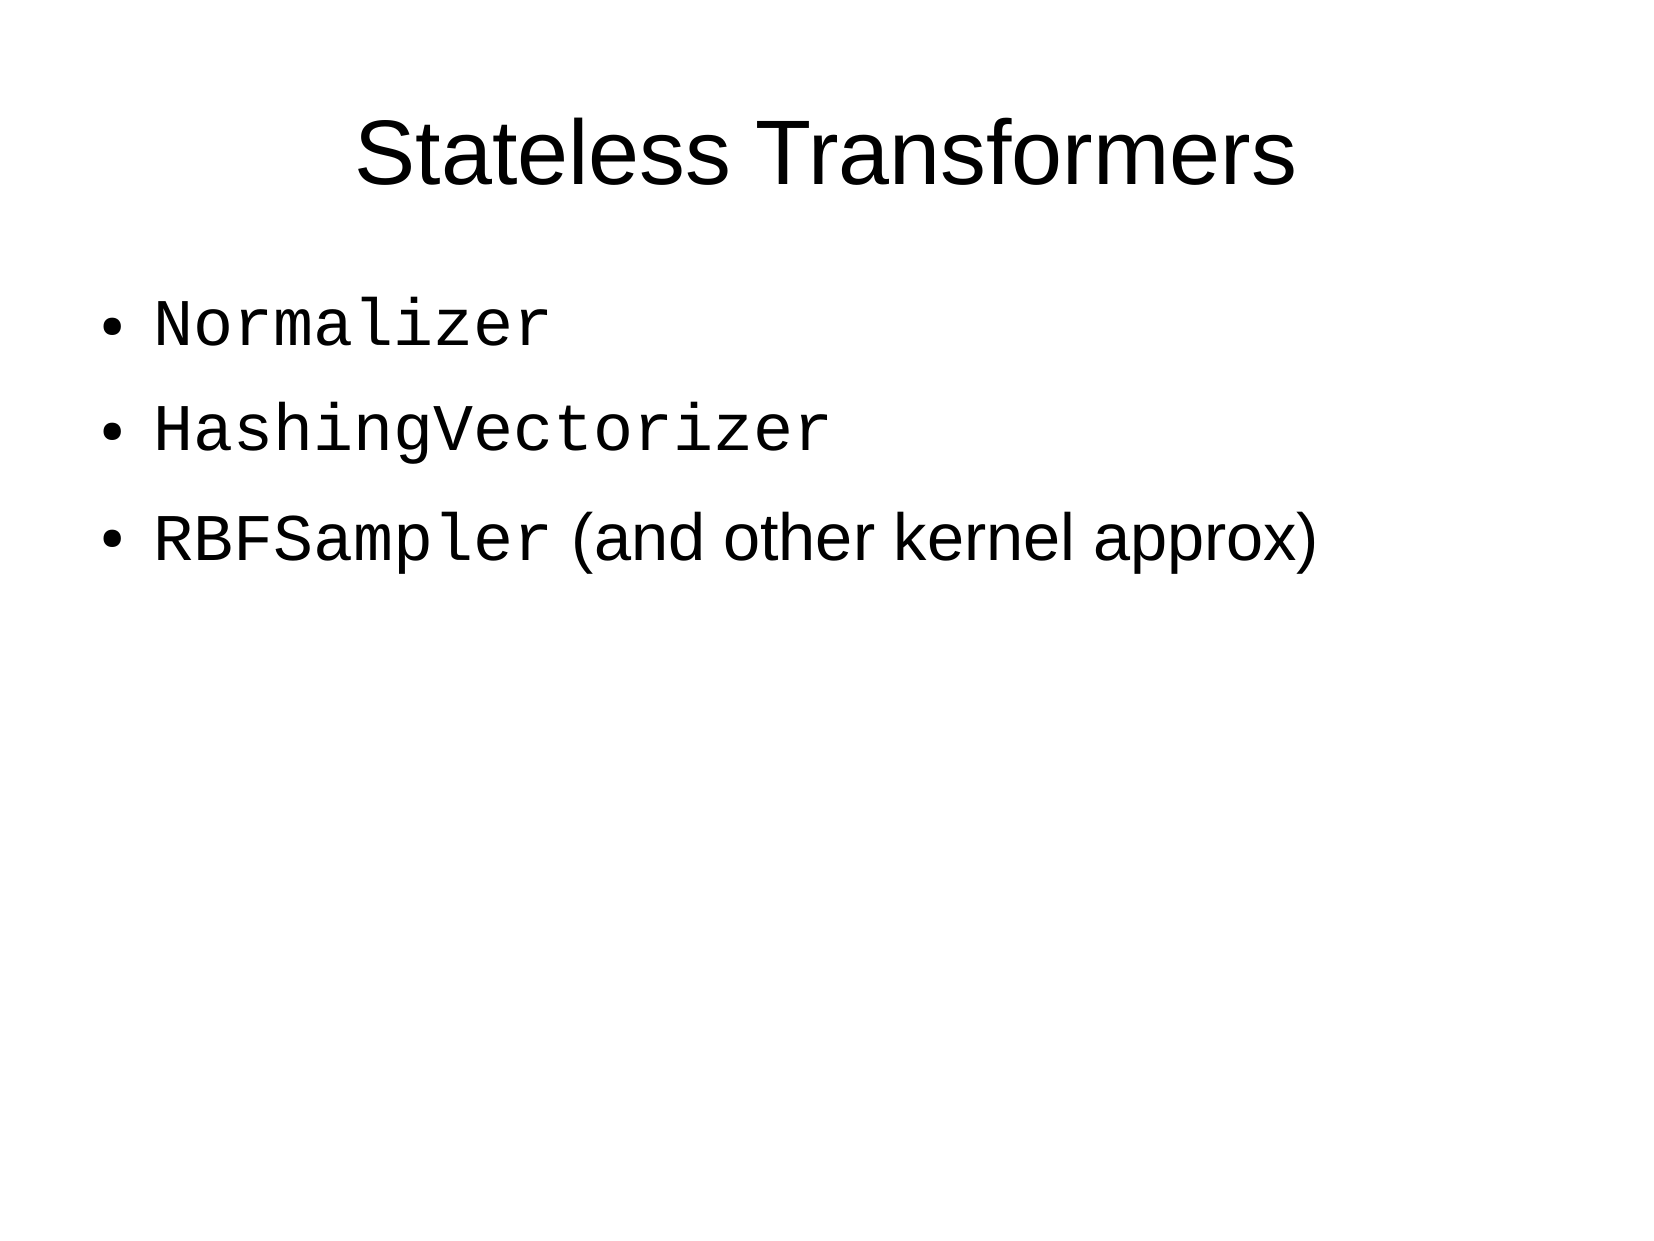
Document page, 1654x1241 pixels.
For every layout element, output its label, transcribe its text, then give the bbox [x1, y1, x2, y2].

list Normalizer HashingVectorizer RBFSampler (and other kernel approx) [82, 290, 1571, 1010]
title Stateless Transformers [82, 49, 1571, 257]
